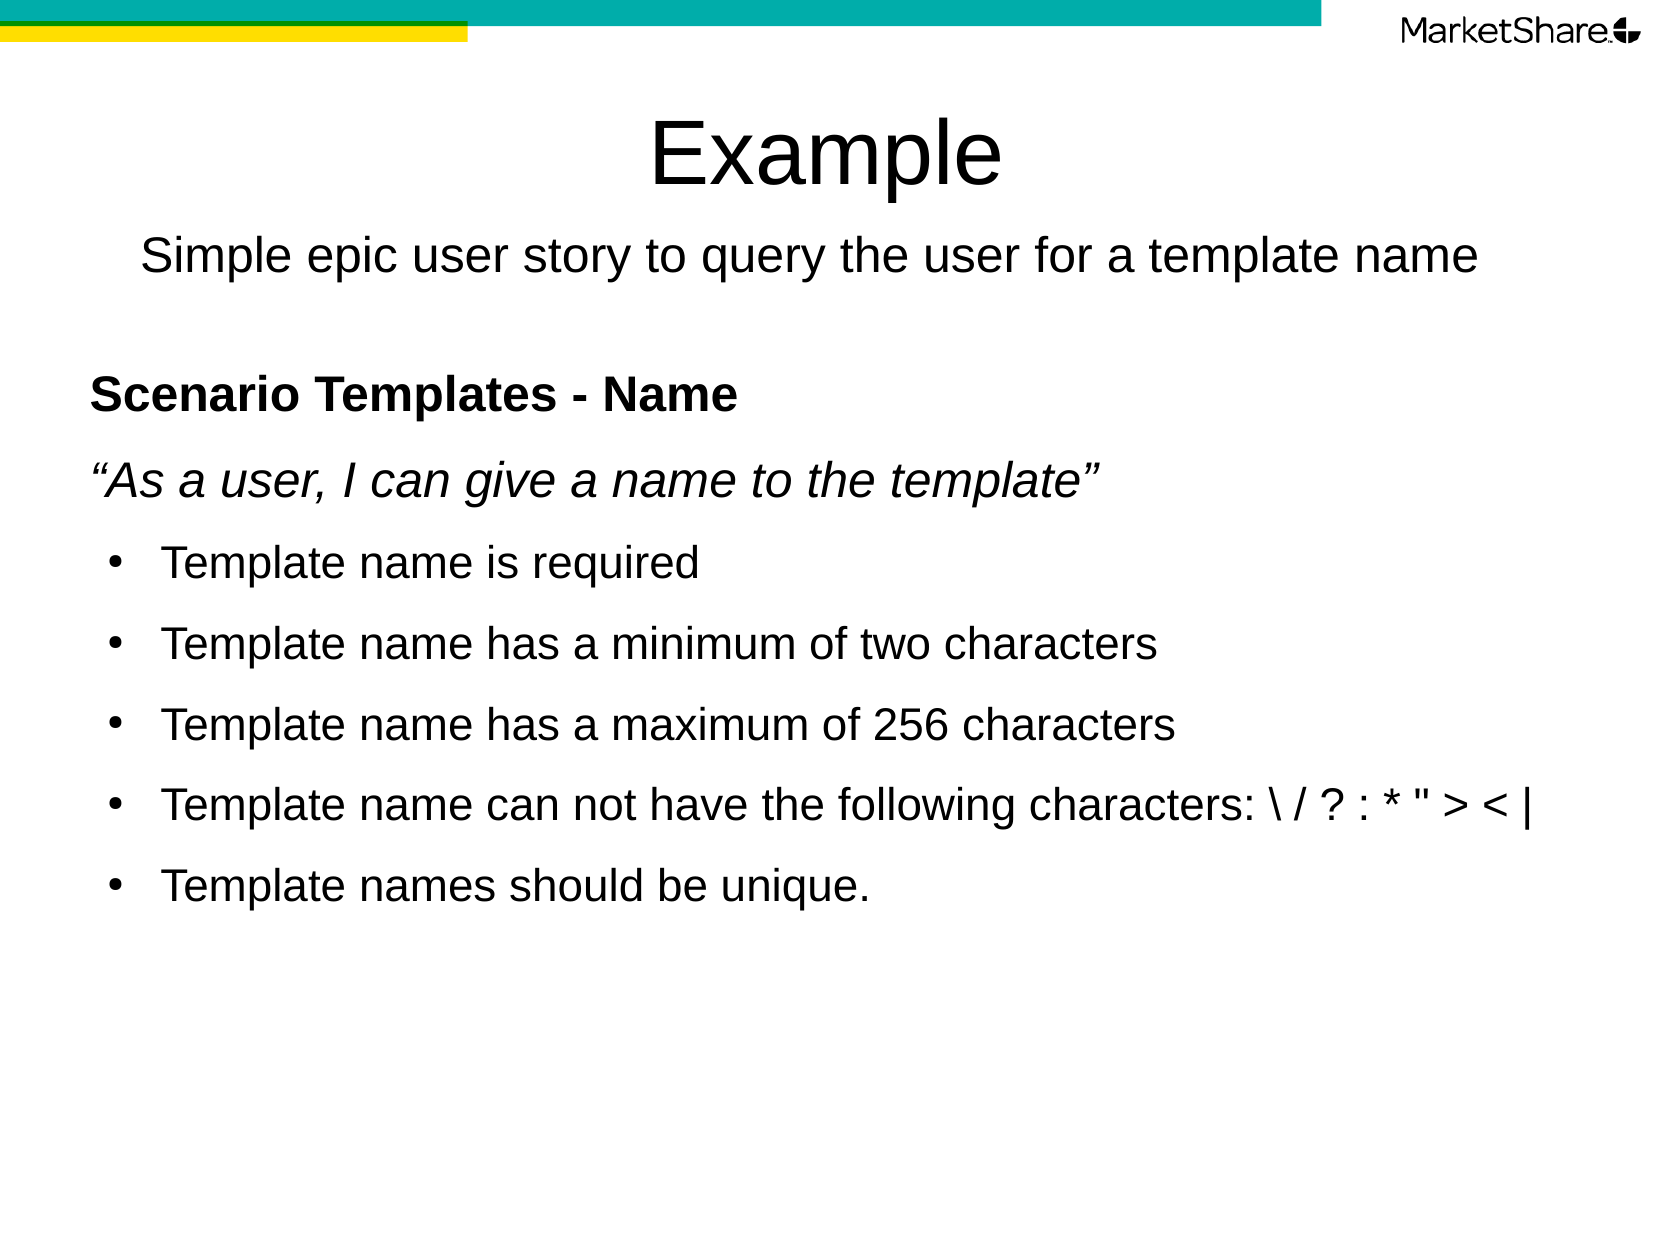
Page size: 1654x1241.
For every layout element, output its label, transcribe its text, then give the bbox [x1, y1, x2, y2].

list Scenario Templates - Name “As a user, I can give a name to the template” Template name is required Template name has a minimum of two characters Template name has a maximum of 256 characters Template name can not have the following characters: \ / ? : * " > < | Template names should be unique. [89, 366, 1578, 1096]
text_box Simple epic user story to query the user for a template name [90, 220, 1579, 291]
picture [1390, 1, 1651, 57]
title Example [82, 49, 1571, 257]
